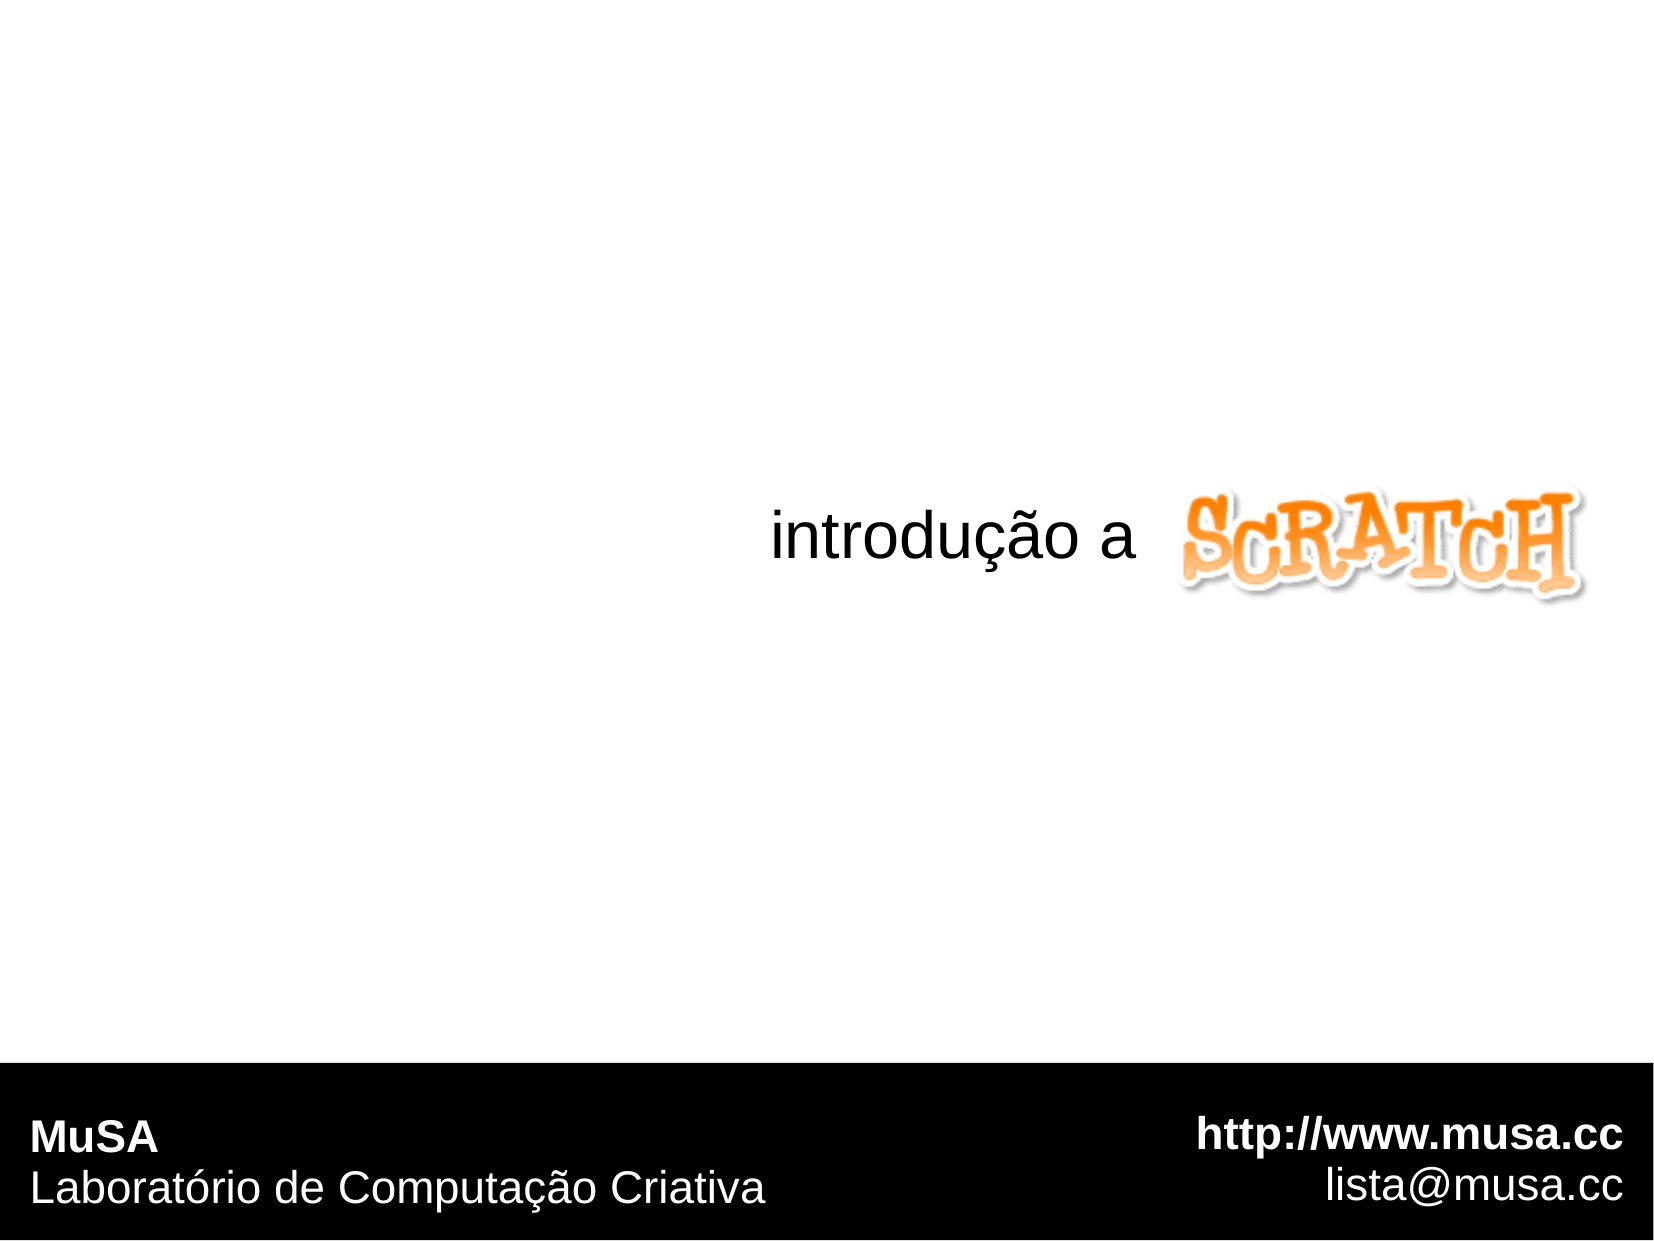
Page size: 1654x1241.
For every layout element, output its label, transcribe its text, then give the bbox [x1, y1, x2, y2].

title MuSA Laboratório de Computação Criativa [29, 1092, 863, 1231]
text_box [0, 1062, 1654, 1241]
subtitle introdução a [218, 126, 1654, 945]
title http://www.musa.cc lista@musa.cc [974, 1043, 1625, 1211]
picture [1138, 482, 1619, 650]
